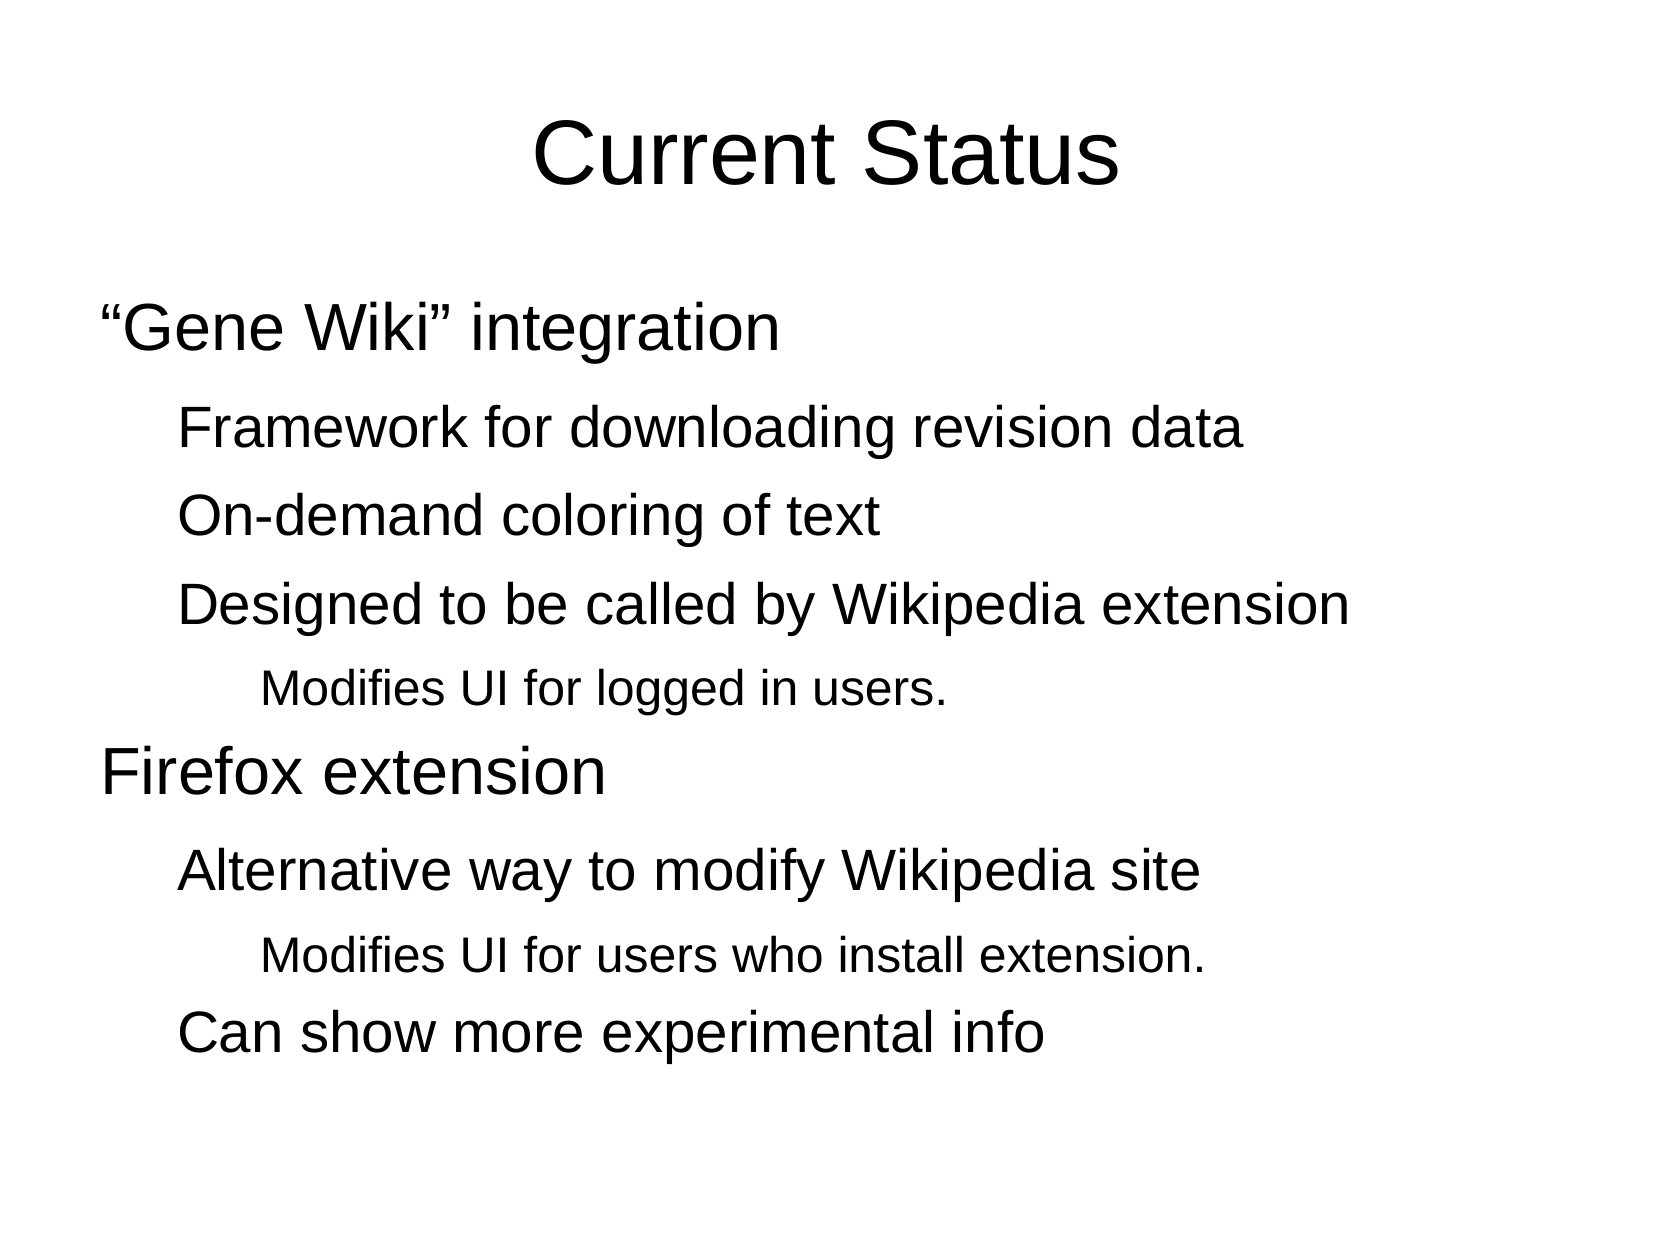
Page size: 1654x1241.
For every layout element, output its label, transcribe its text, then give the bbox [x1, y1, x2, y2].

title Current Status [82, 49, 1571, 257]
list “Gene Wiki” integration Framework for downloading revision data On-demand coloring of text Designed to be called by Wikipedia extension Modifies UI for logged in users. Firefox extension Alternative way to modify Wikipedia site Modifies UI for users who install extension. Can show more experimental info [82, 290, 1571, 1132]
